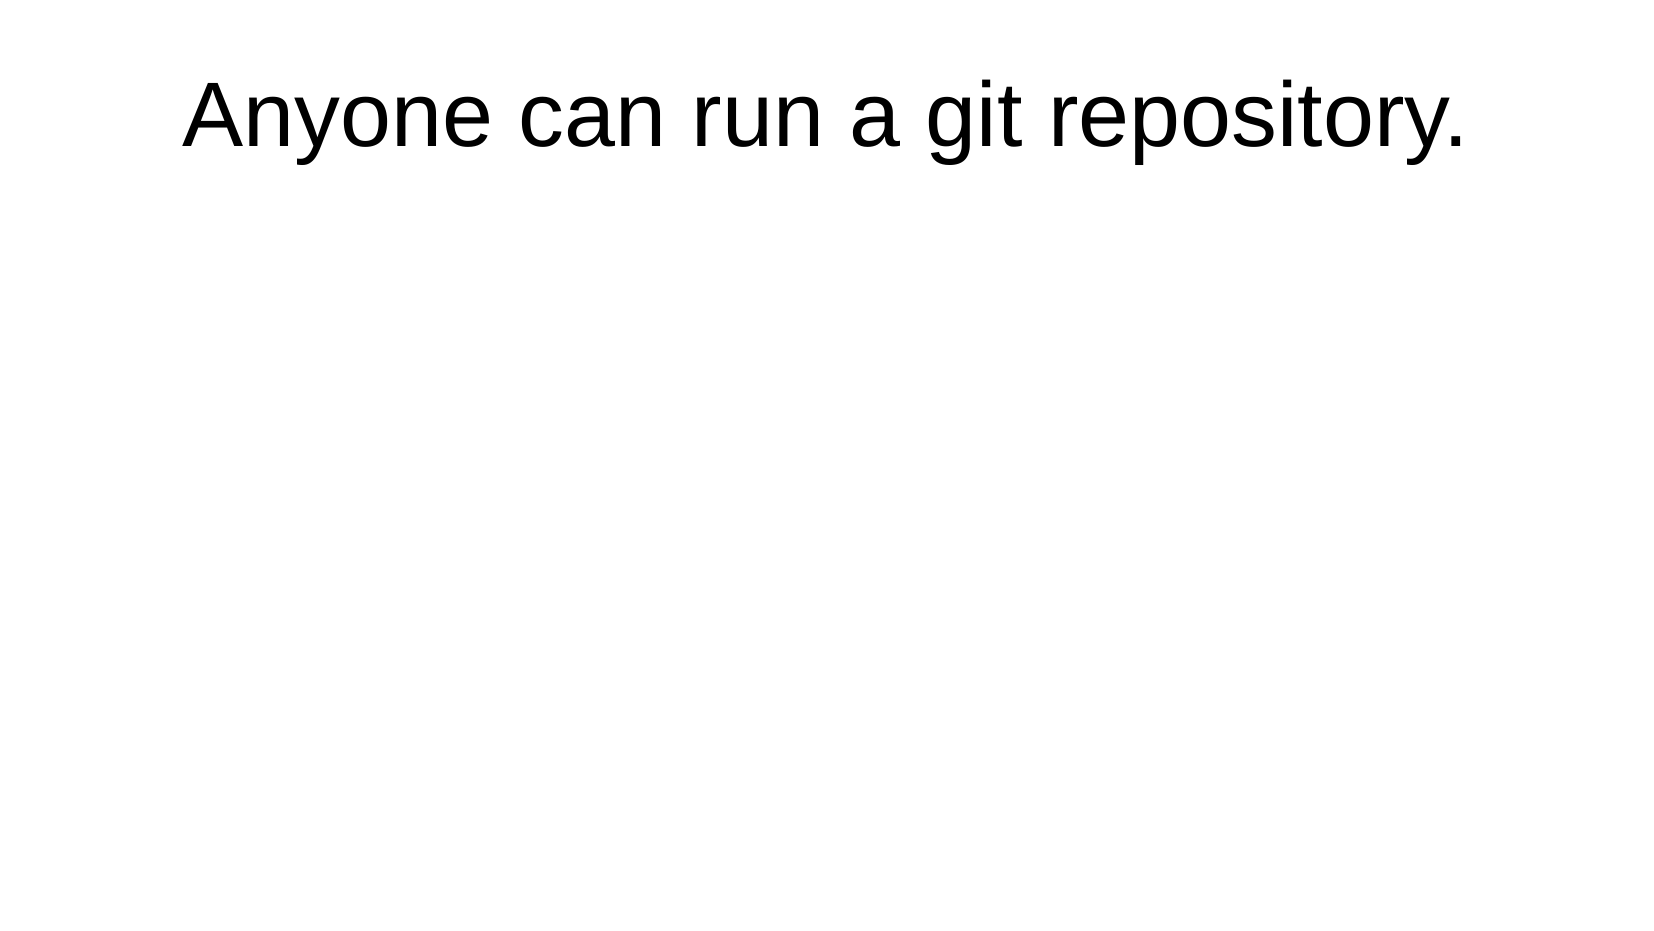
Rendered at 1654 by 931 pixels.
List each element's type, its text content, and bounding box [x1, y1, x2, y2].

title Anyone can run a git repository. [82, 37, 1571, 193]
